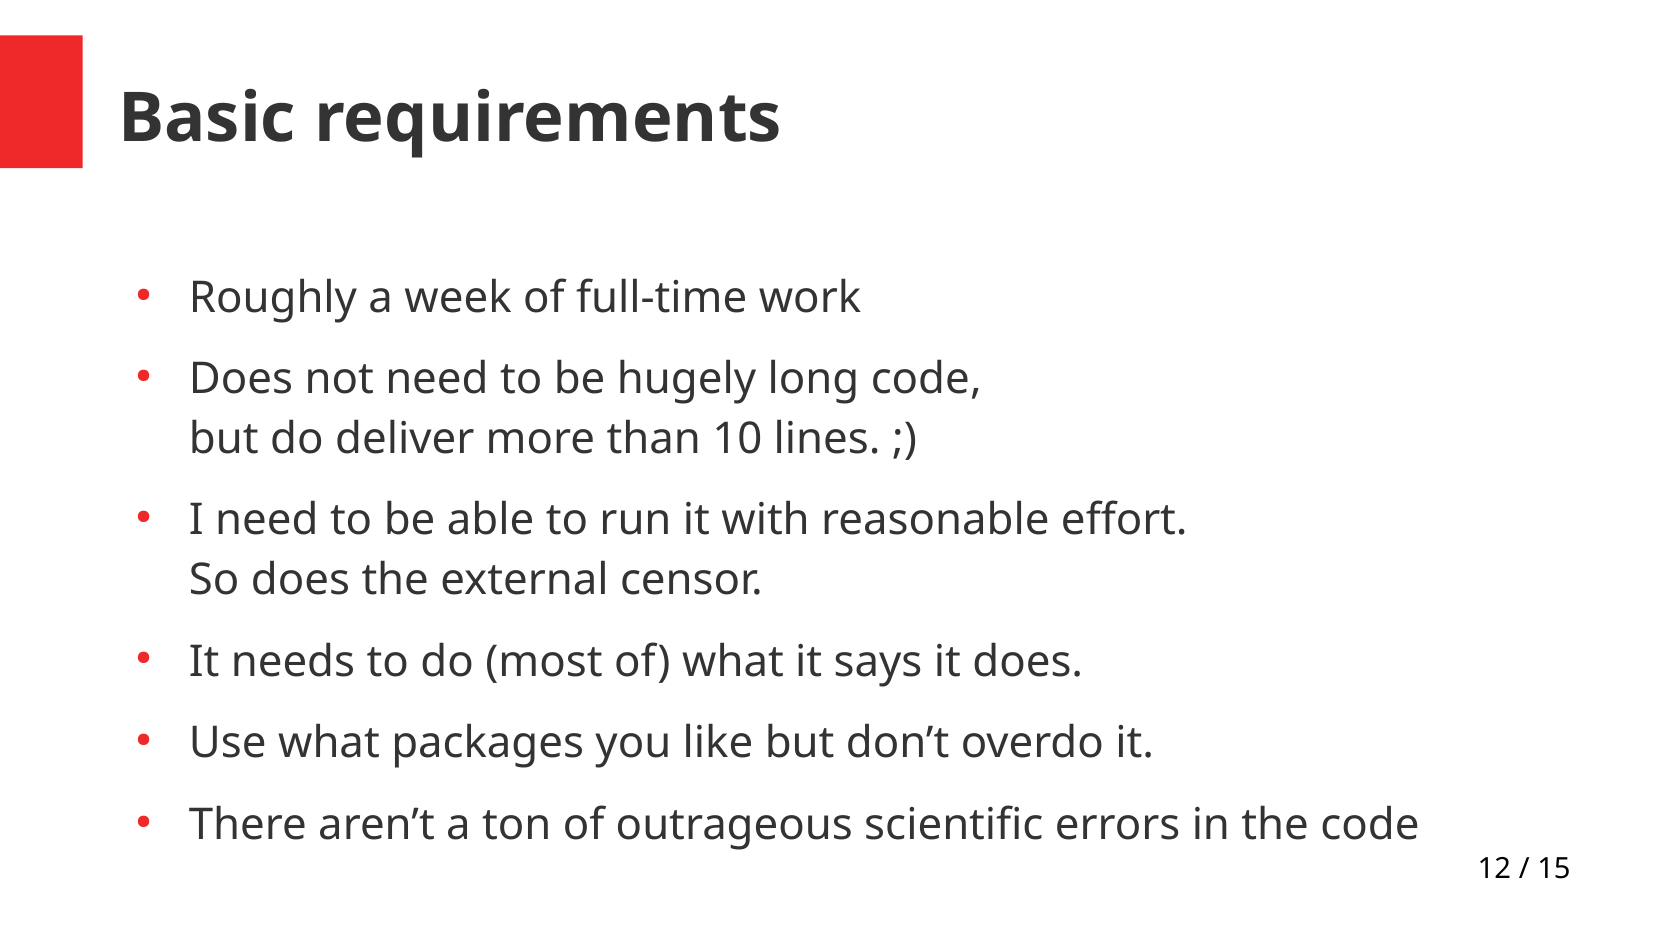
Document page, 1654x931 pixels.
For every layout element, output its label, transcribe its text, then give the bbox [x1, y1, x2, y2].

list Roughly a week of full-time work Does not need to be hugely long code, but do deliver more than 10 lines. ;) I need to be able to run it with reasonable effort. So does the external censor. It needs to do (most of) what it says it does. Use what packages you like but don’t overdo it. There aren’t a ton of outrageous scientific errors in the code [118, 265, 1536, 806]
title Basic requirements [118, 36, 1571, 193]
